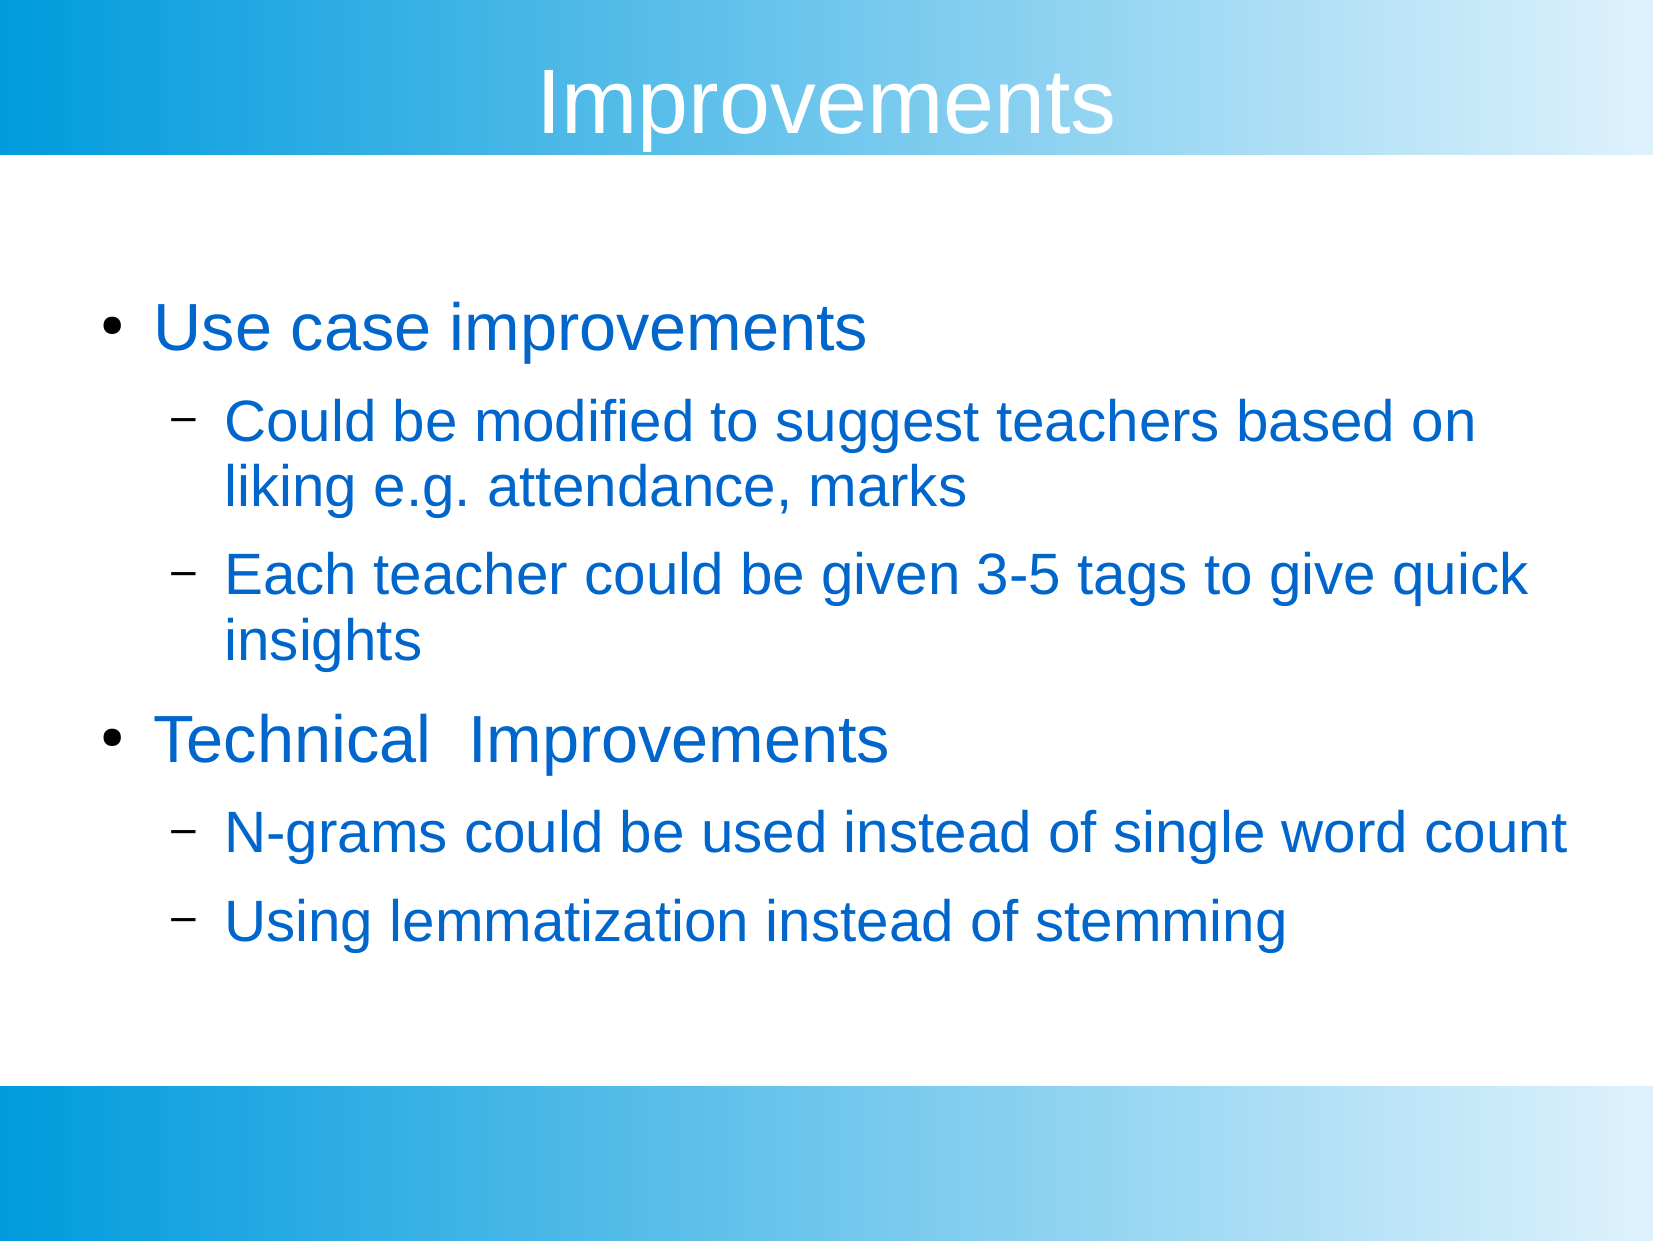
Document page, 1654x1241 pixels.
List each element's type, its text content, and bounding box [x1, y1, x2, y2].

title Improvements [82, 49, 1571, 155]
list Use case improvements Could be modified to suggest teachers based on liking e.g. attendance, marks Each teacher could be given 3-5 tags to give quick insights Technical Improvements N-grams could be used instead of single word count Using lemmatization instead of stemming [82, 290, 1571, 1010]
